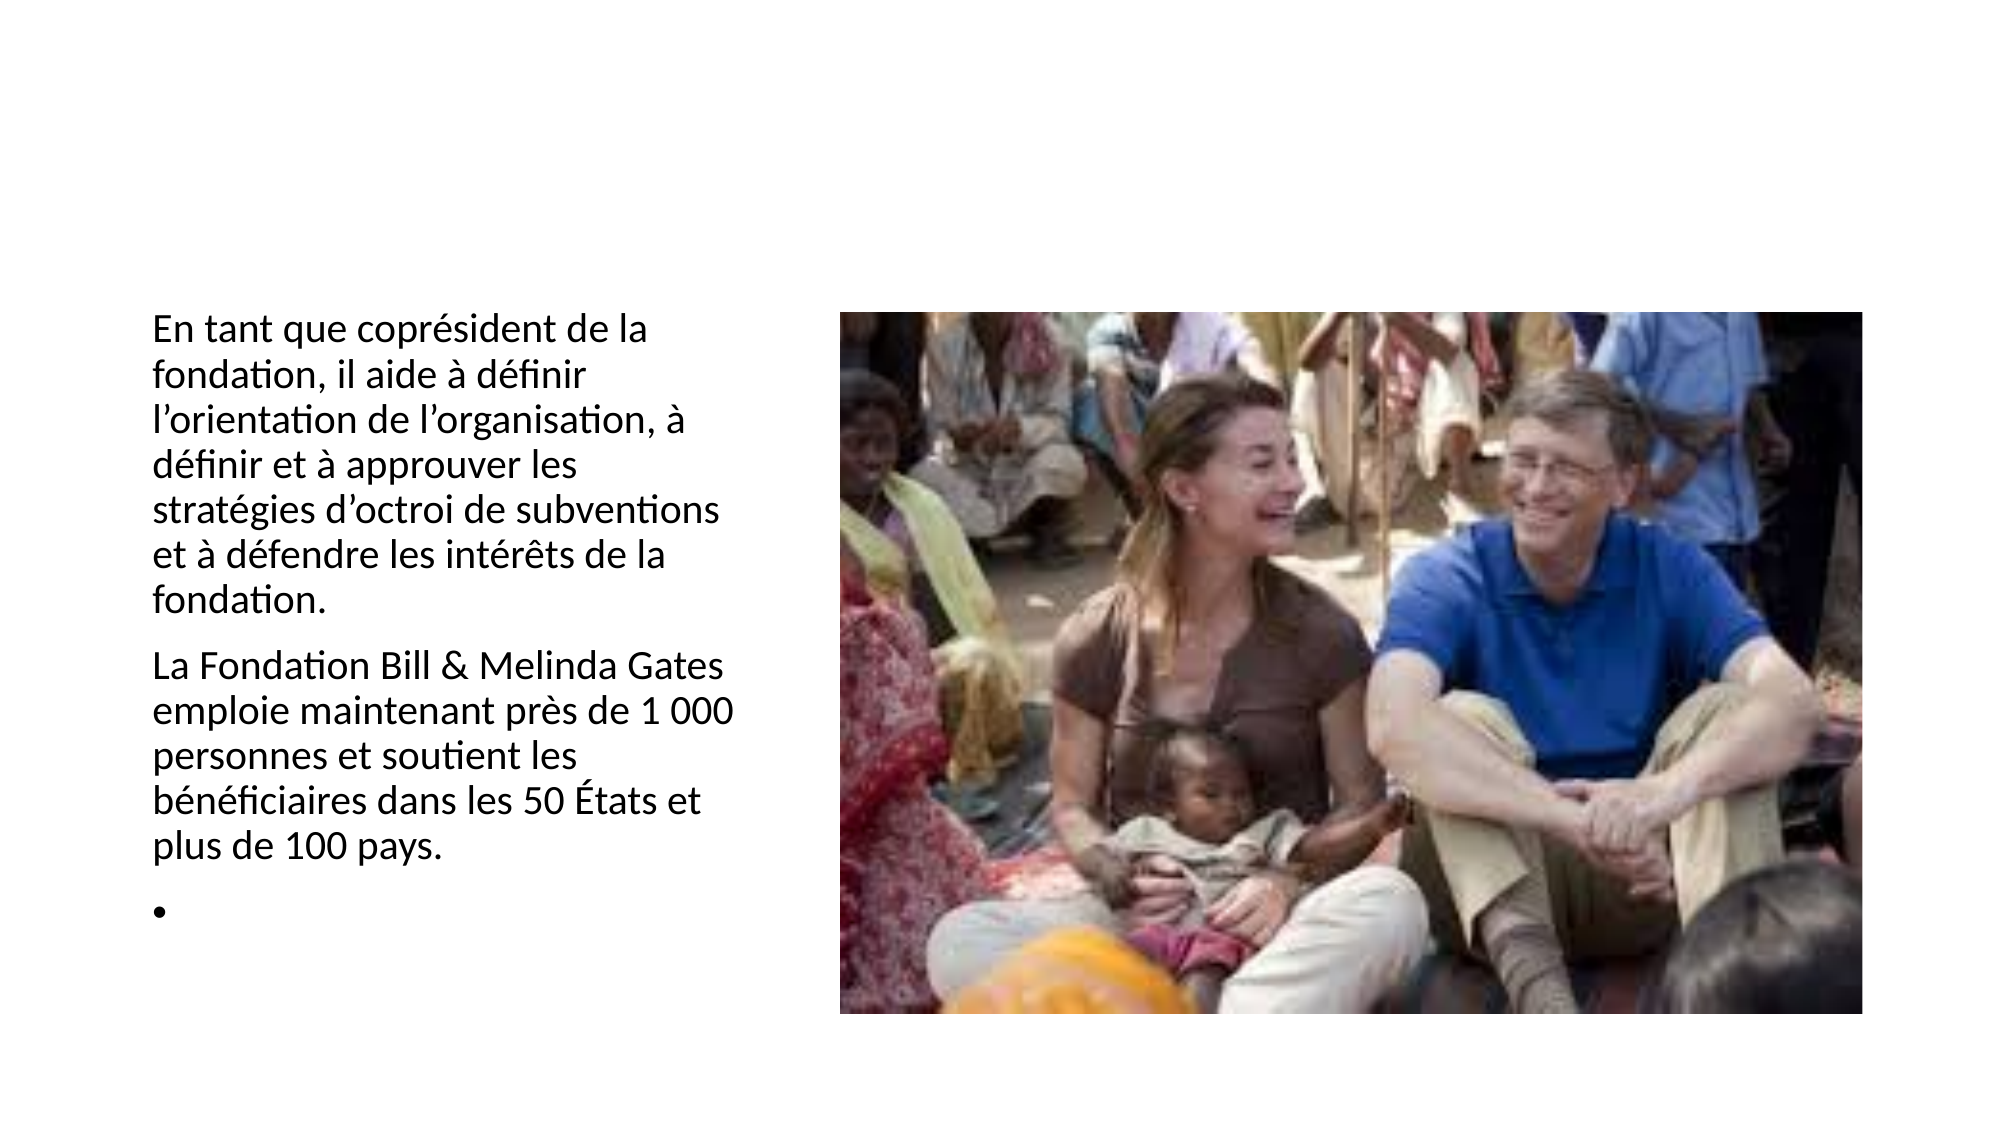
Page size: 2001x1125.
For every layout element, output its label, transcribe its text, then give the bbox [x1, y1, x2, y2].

picture [840, 312, 1863, 1014]
list En tant que coprésident de la fondation, il aide à définir l’orientation de l’organisation, à définir et à approuver les stratégies d’octroi de subventions et à défendre les intérêts de la fondation. La Fondation Bill & Melinda Gates emploie maintenant près de 1 000 personnes et soutient les bénéficiaires dans les 50 États et plus de 100 pays. [137, 299, 761, 1014]
